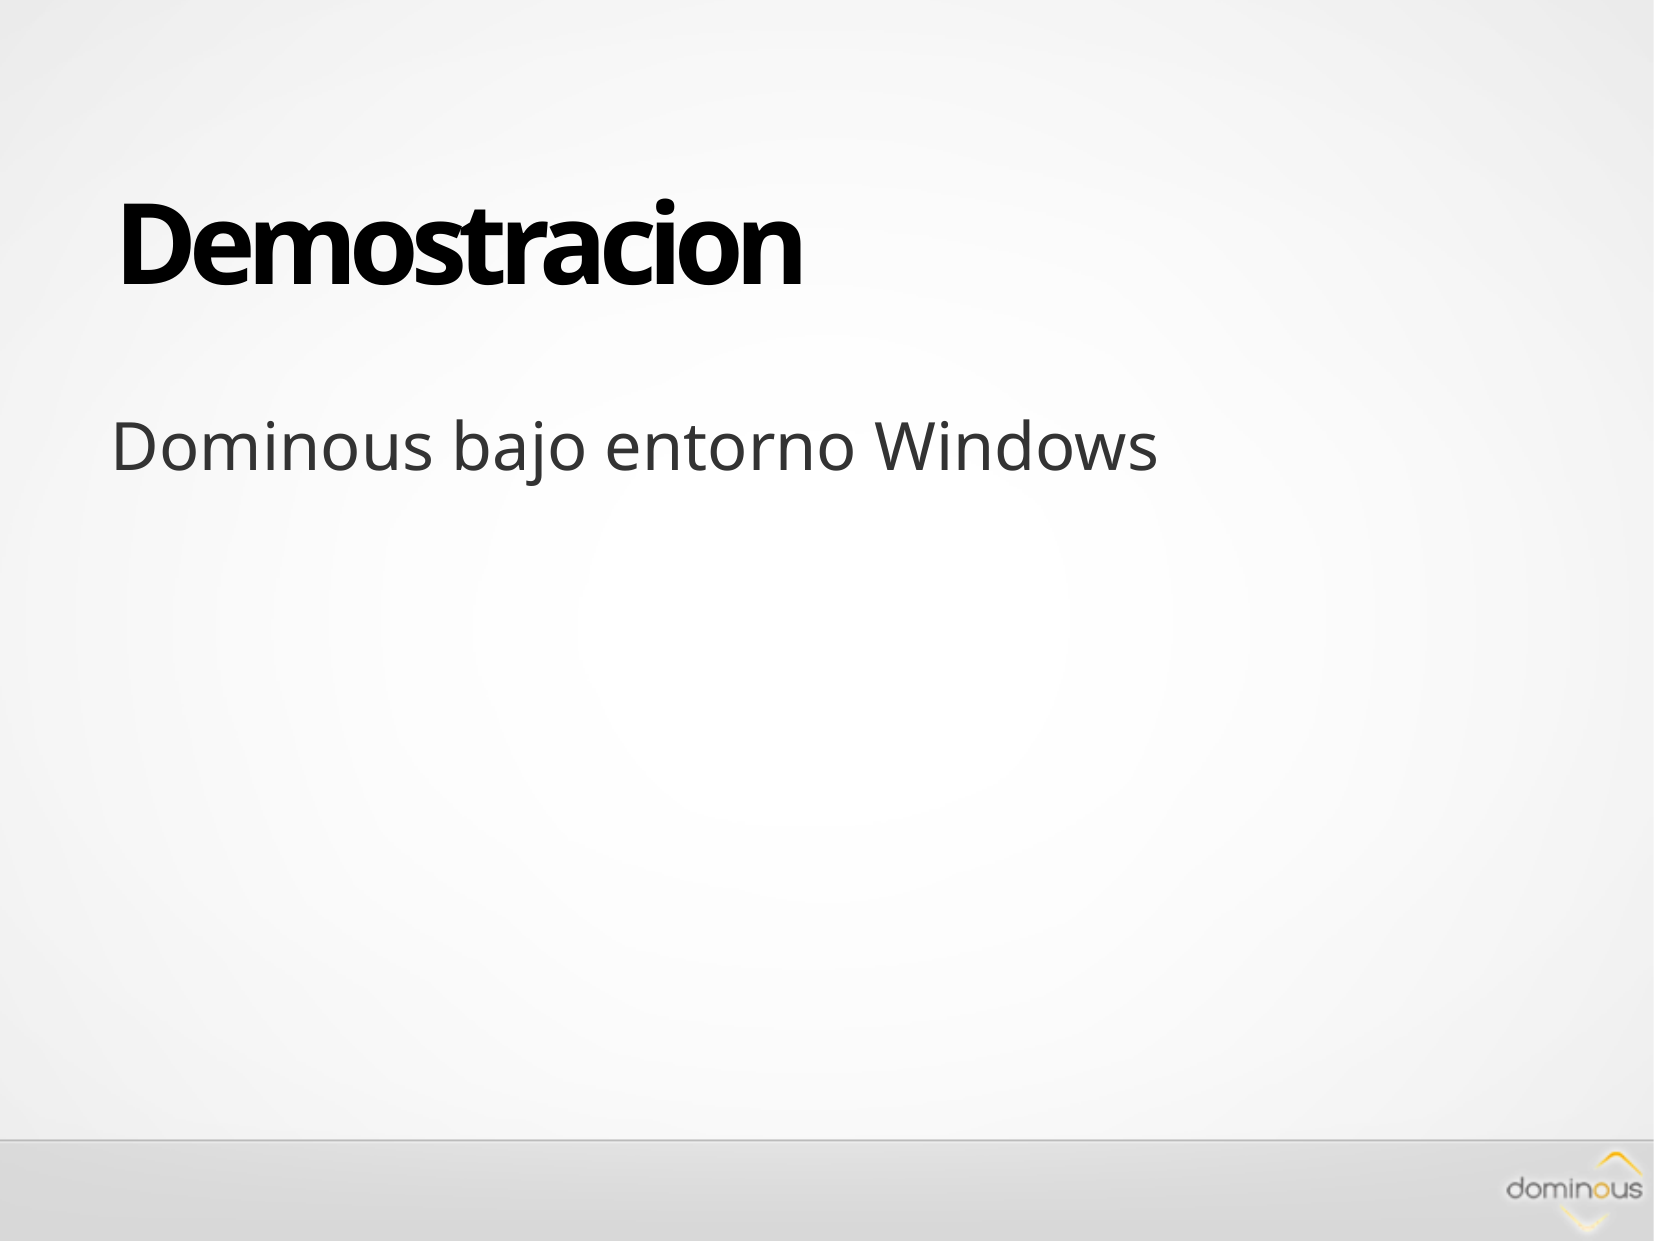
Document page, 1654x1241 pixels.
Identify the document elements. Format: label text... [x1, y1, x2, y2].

picture [0, 0, 1654, 1241]
text_box Dominous bajo entorno Windows [96, 391, 1598, 1012]
text_box Demostracion [99, 179, 1565, 355]
